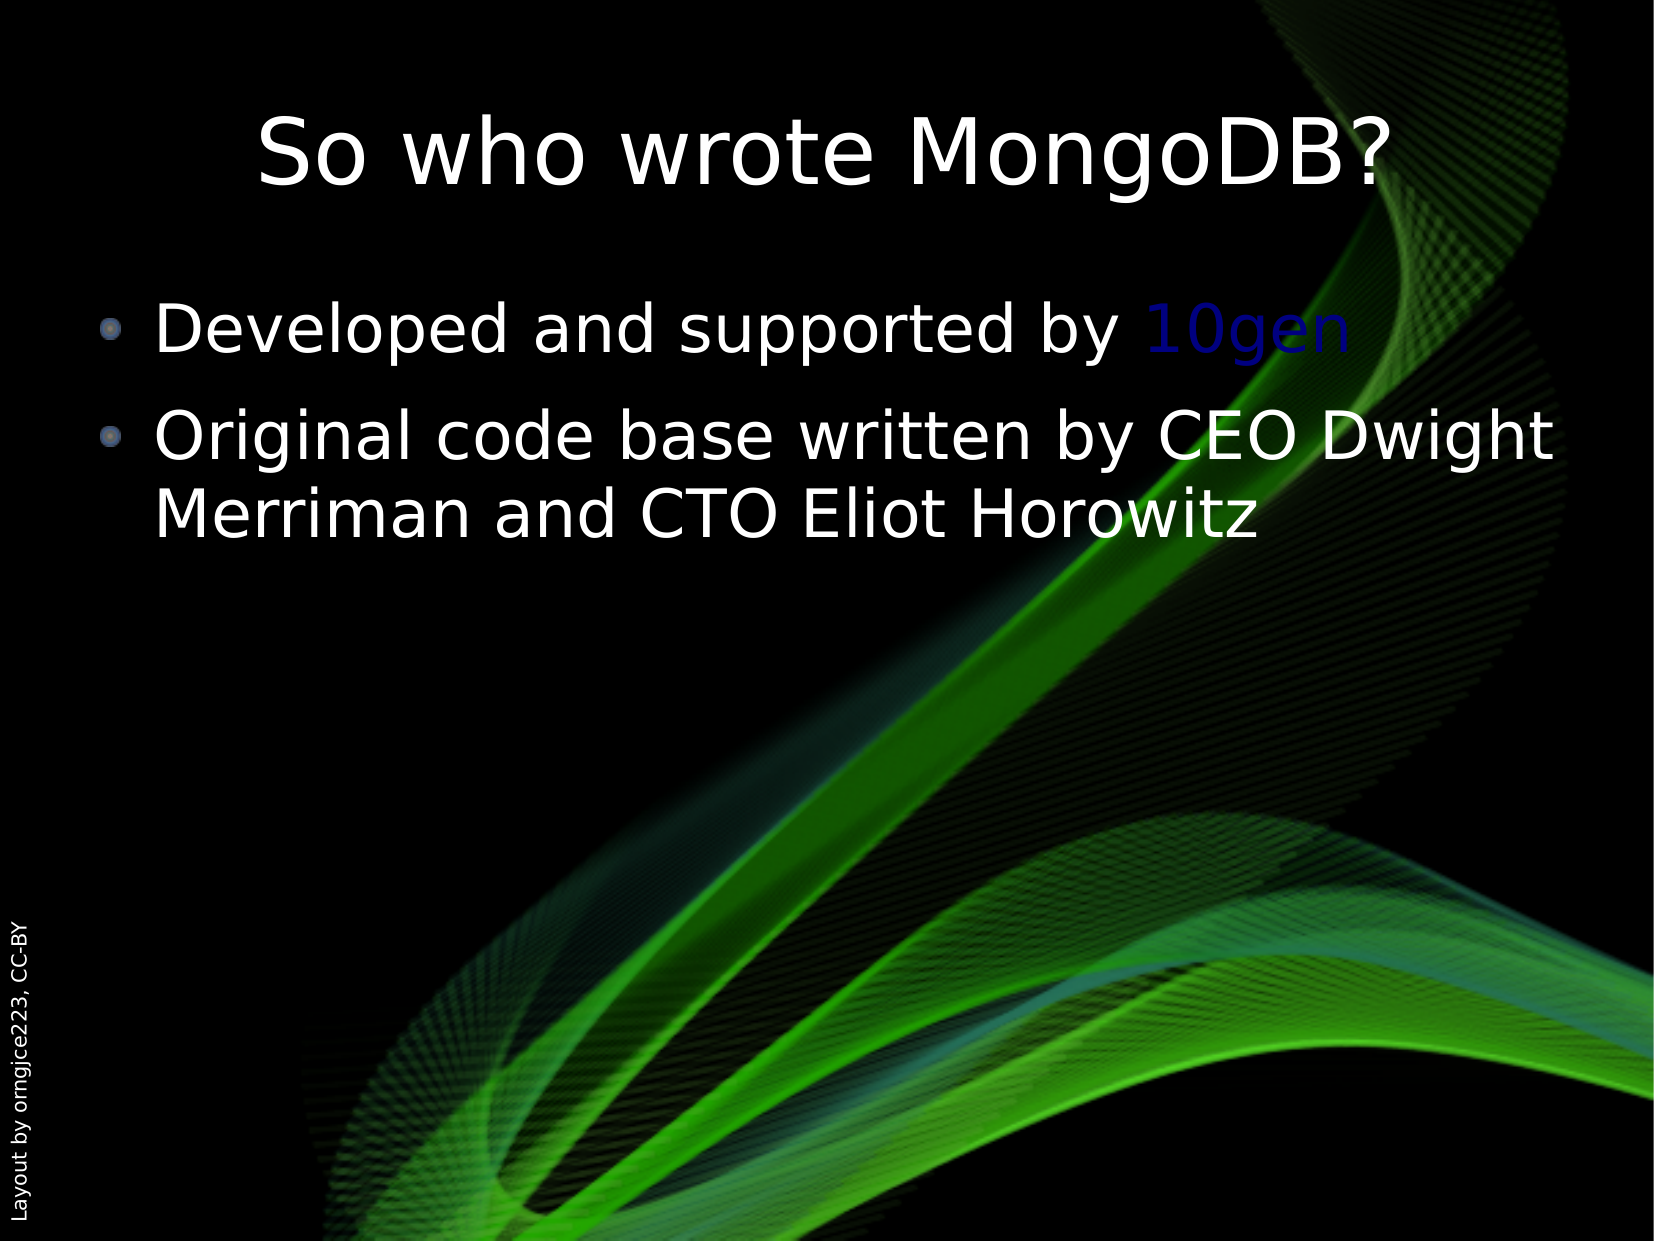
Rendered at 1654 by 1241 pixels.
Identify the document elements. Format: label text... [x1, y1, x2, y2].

title So who wrote MongoDB? [82, 49, 1571, 257]
list Developed and supported by 10gen Original code base written by CEO Dwight Merriman and CTO Eliot Horowitz [82, 290, 1571, 1109]
picture [0, 0, 1654, 1241]
